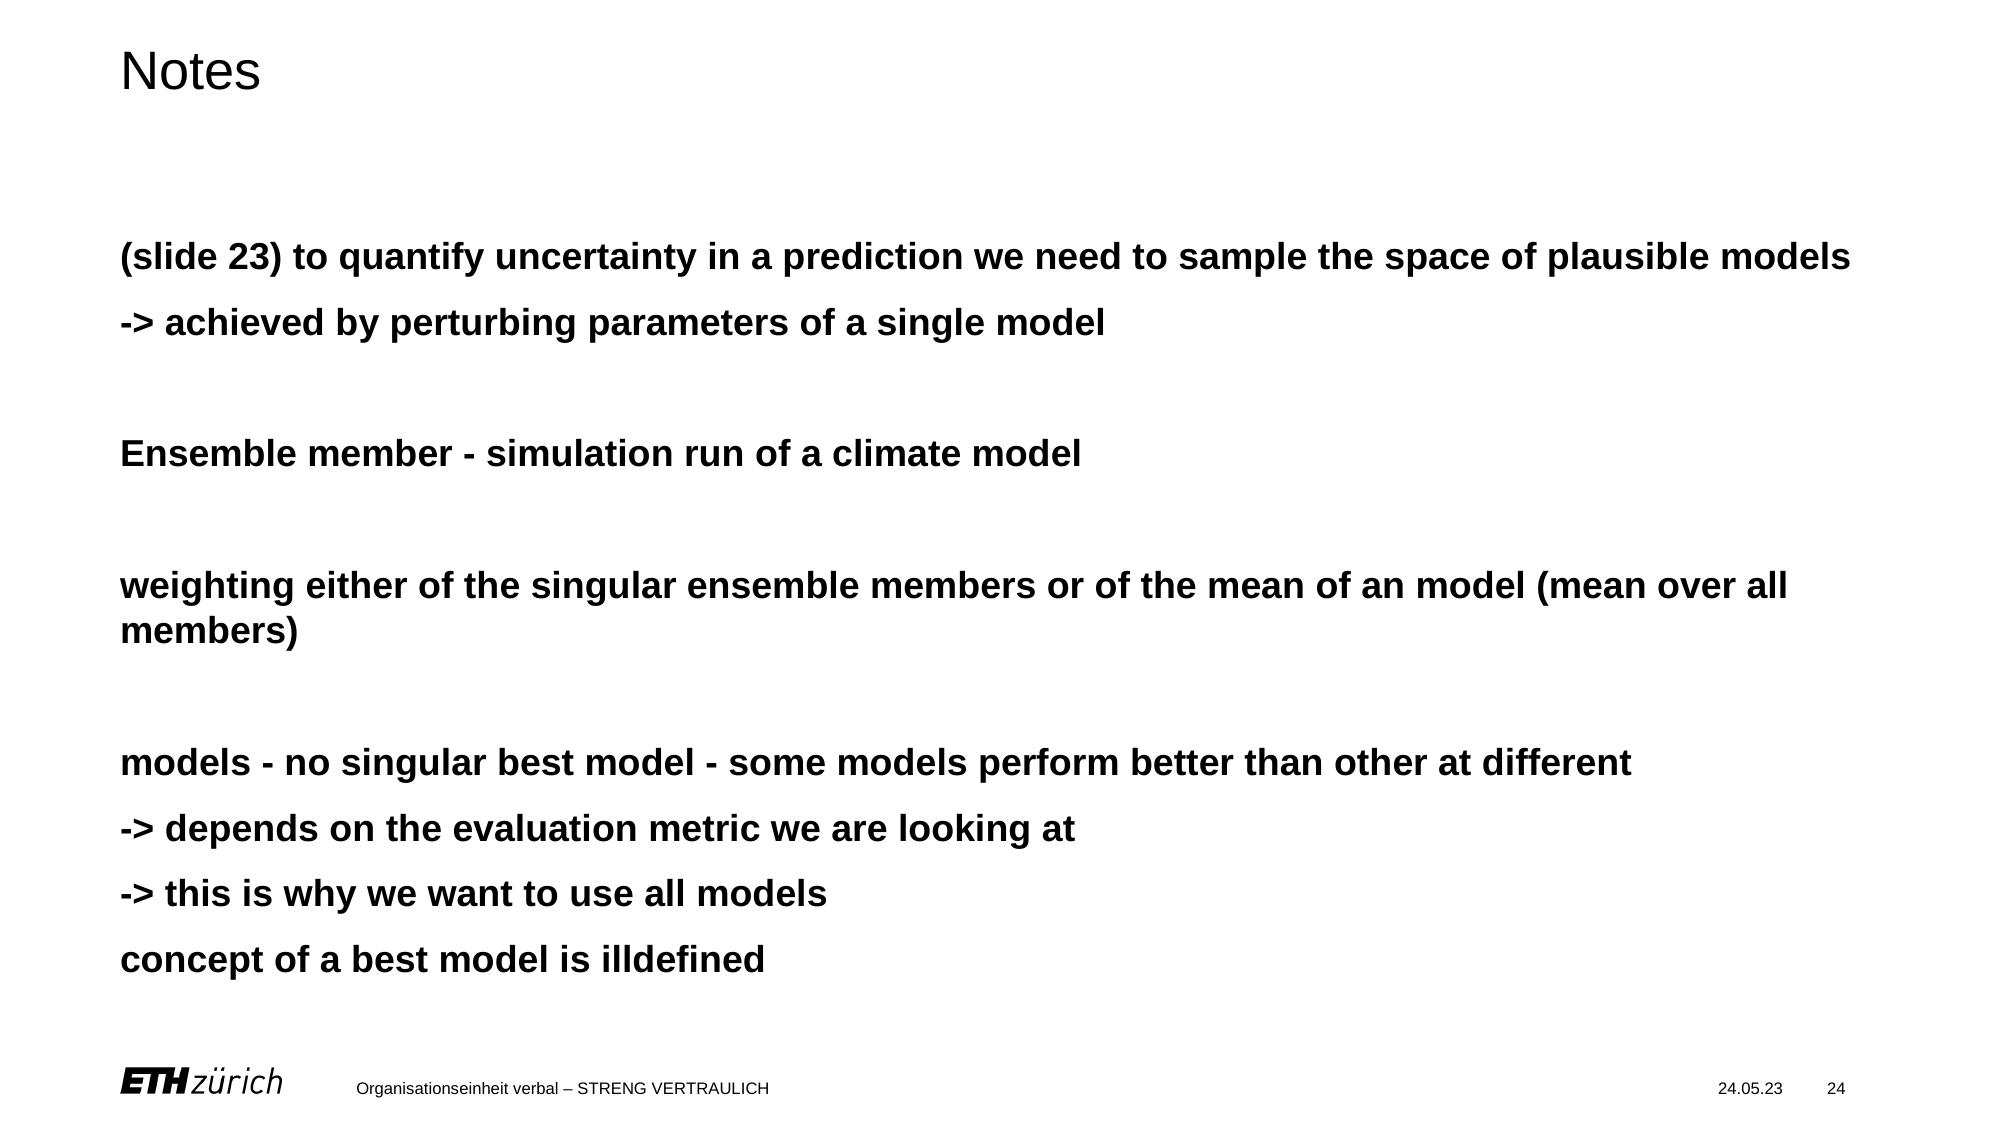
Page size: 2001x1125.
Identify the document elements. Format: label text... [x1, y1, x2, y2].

slide_number 24.05.23 [1718, 1069, 1819, 1106]
footer Organisationseinheit verbal – STRENG VERTRAULICH [356, 1069, 1243, 1106]
list (slide 23) to quantify uncertainty in a prediction we need to sample the space of plausible models -> achieved by perturbing parameters of a single model Ensemble member - simulation run of a climate model weighting either of the singular ensemble members or of the mean of an model (mean over all members) models - no singular best model - some models perform better than other at different -> depends on the evaluation metric we are looking at -> this is why we want to use all models concept of a best model is illdefined [120, 231, 1880, 1000]
title Notes [120, 42, 1880, 191]
slide_number 24 [1827, 1069, 1880, 1106]
